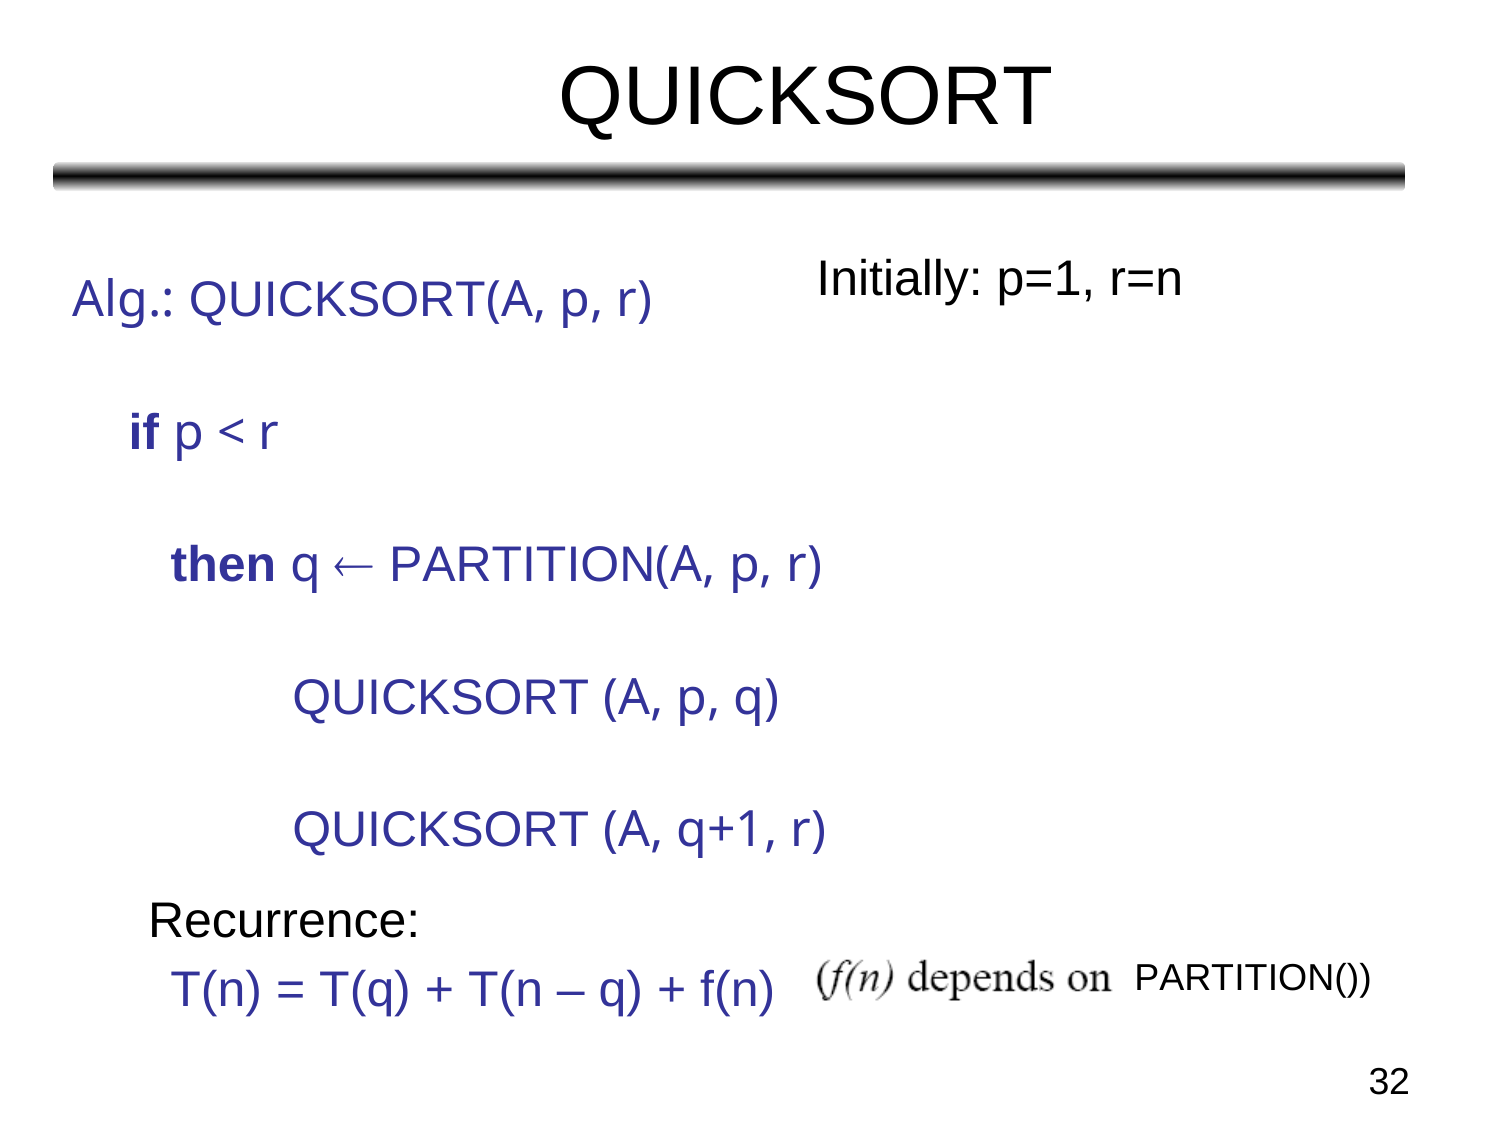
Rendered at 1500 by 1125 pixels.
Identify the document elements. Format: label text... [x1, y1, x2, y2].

picture [436, 943, 1300, 1021]
text_box T(n) = T(q) + T(n – q) + f(n) [155, 948, 808, 1025]
text_box PARTITION()) [1119, 945, 1387, 1006]
title QUICKSORT [55, 16, 1406, 166]
list Alg.: QUICKSORT(A, p, r) if p < r then q  PARTITION(A, p, r) QUICKSORT (A, p, q) QUICKSORT (A, q+1, r) [57, 199, 1408, 1032]
text_box Initially: p=1, r=n [801, 237, 1199, 313]
text_box Recurrence: [133, 879, 436, 956]
